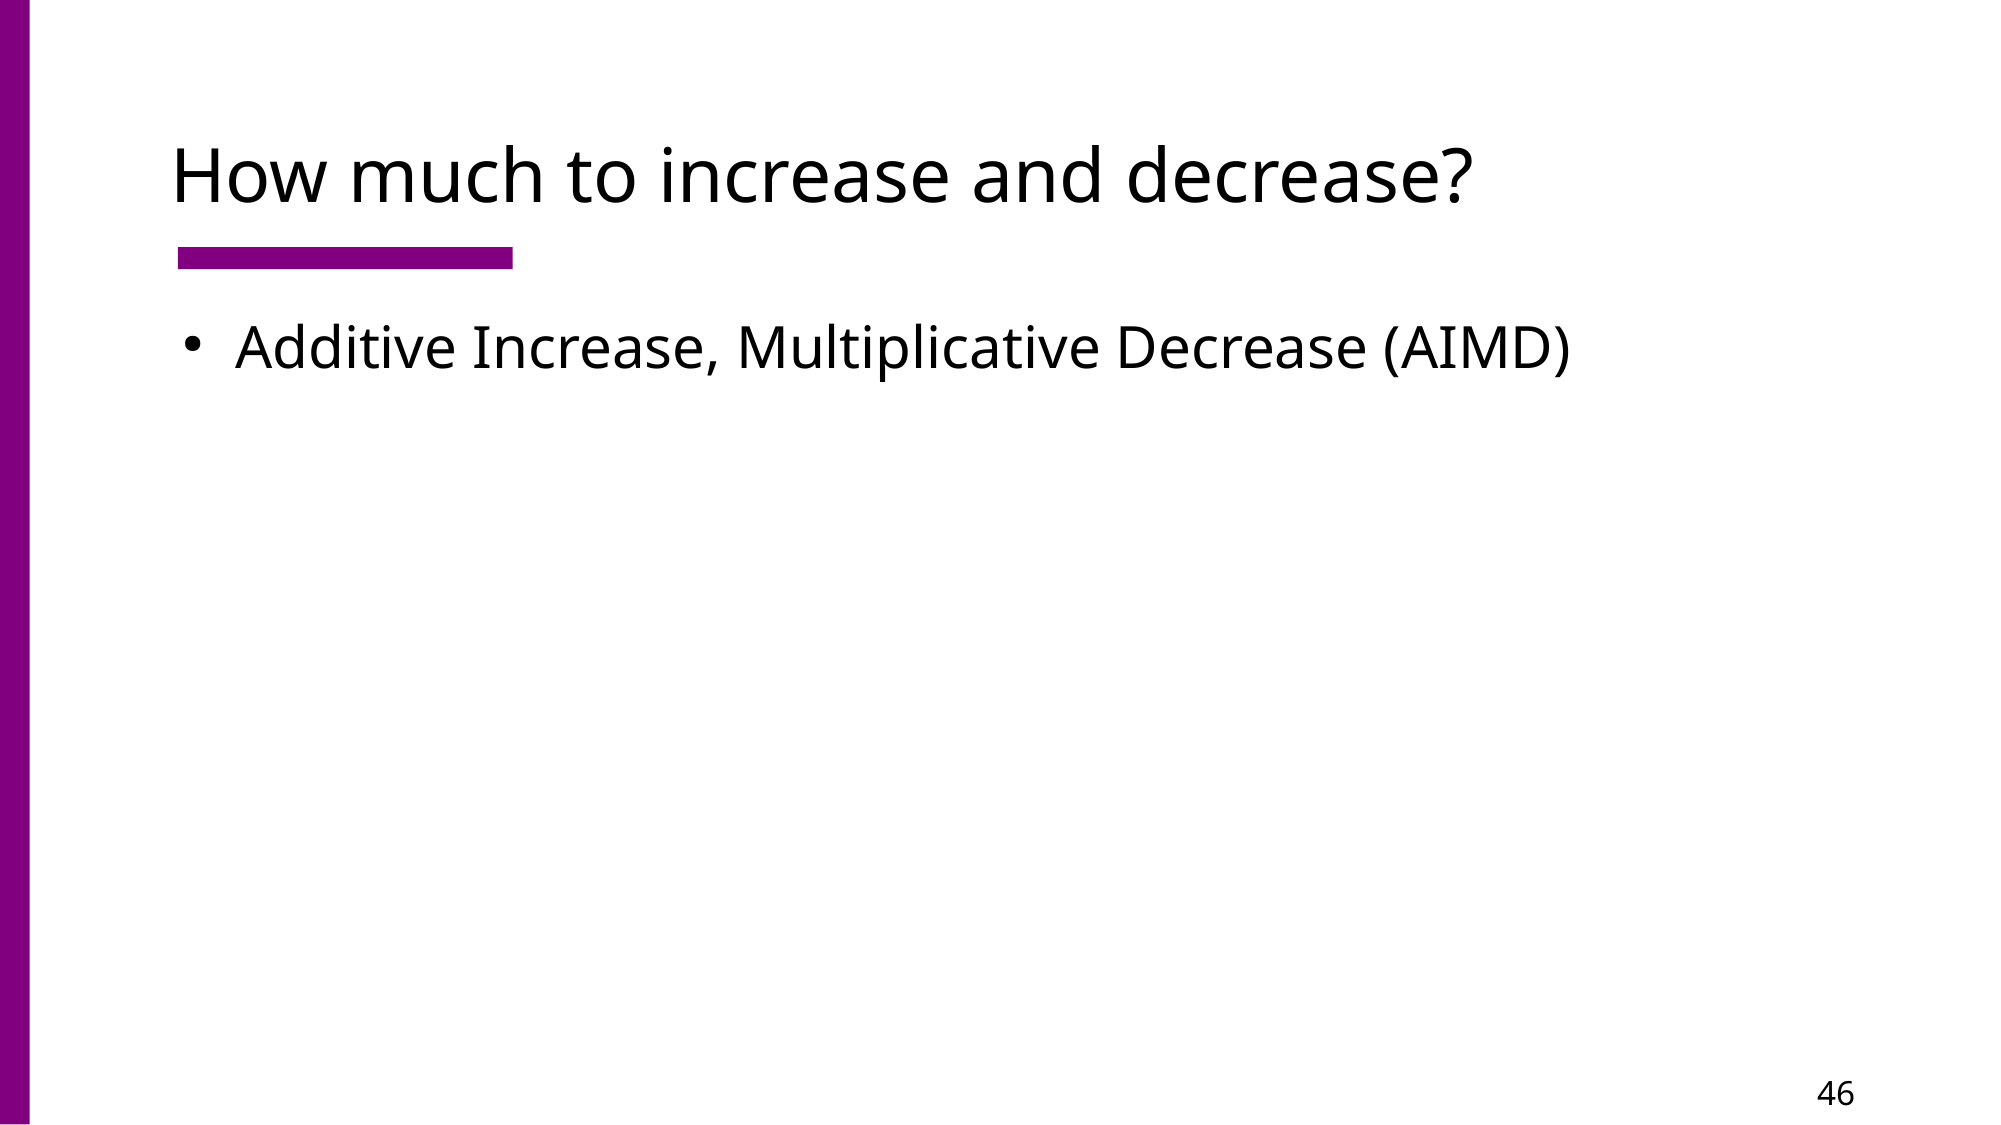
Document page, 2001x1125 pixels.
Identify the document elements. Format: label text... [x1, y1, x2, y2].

title How much to increase and decrease? [120, 119, 1932, 226]
list Additive Increase, Multiplicative Decrease (AIMD) [149, 302, 1959, 1125]
